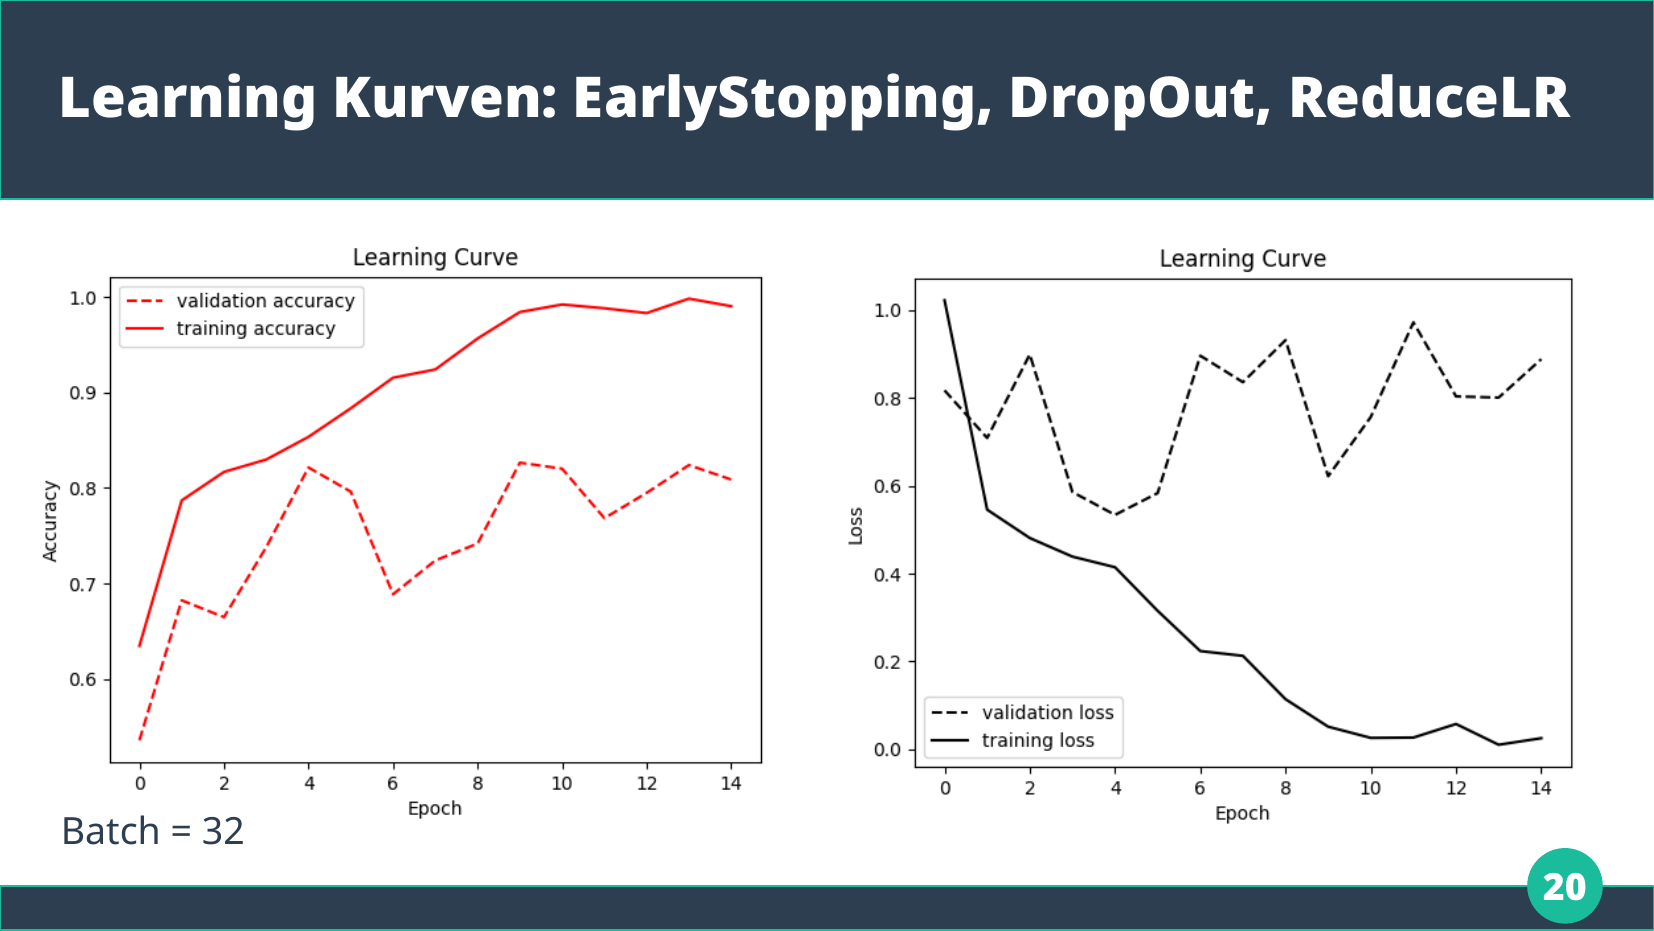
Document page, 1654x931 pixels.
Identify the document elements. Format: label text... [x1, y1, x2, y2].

text_box Batch = 32 [5, 796, 302, 863]
title Learning Kurven: EarlyStopping, DropOut, ReduceLR [59, 37, 1595, 156]
picture [5, 201, 1654, 838]
